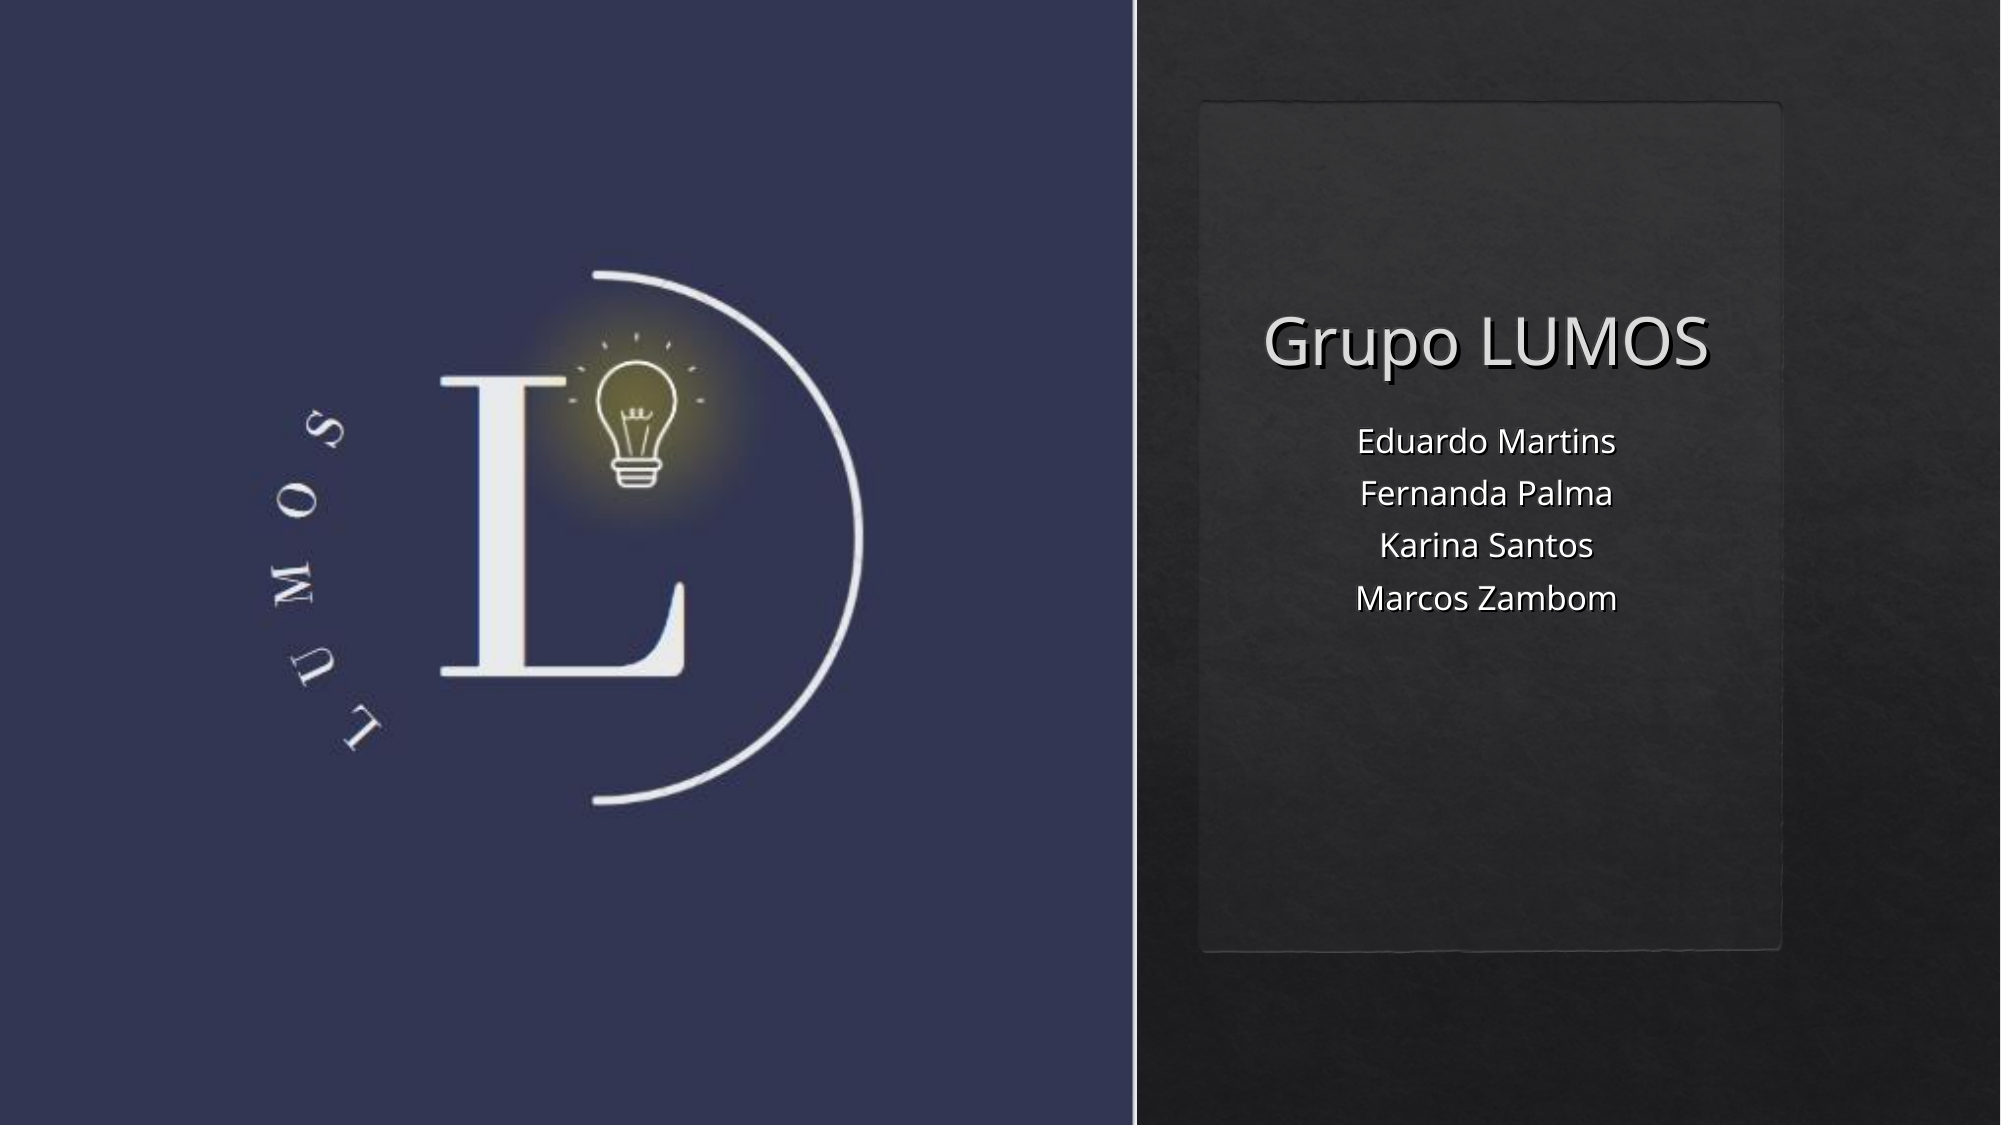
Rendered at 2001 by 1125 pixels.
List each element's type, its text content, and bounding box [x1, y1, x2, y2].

title Grupo LUMOS [999, 86, 1974, 387]
picture [0, 0, 1137, 1125]
list Eduardo Martins Fernanda Palma Karina Santos Marcos Zambom [999, 412, 1974, 967]
